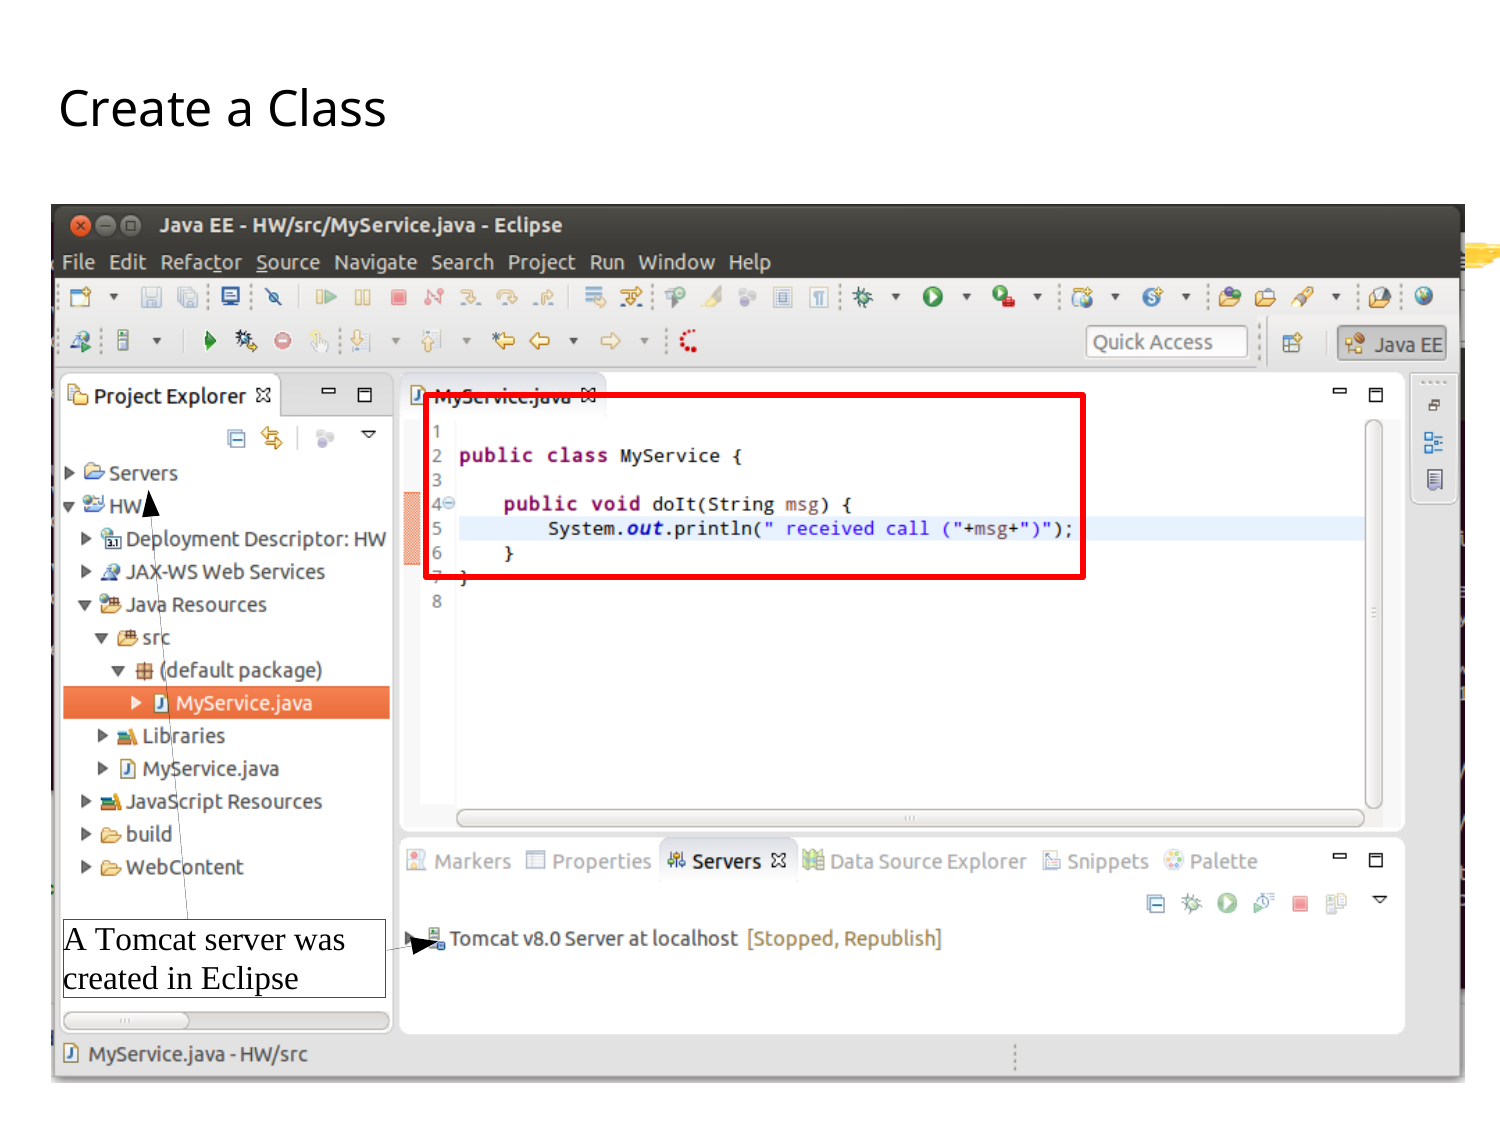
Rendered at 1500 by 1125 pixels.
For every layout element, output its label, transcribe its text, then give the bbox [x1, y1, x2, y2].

text_box A Tomcat server was created in Eclipse [63, 919, 386, 998]
picture [51, 204, 1500, 1083]
title Create a Class [58, 56, 1334, 163]
